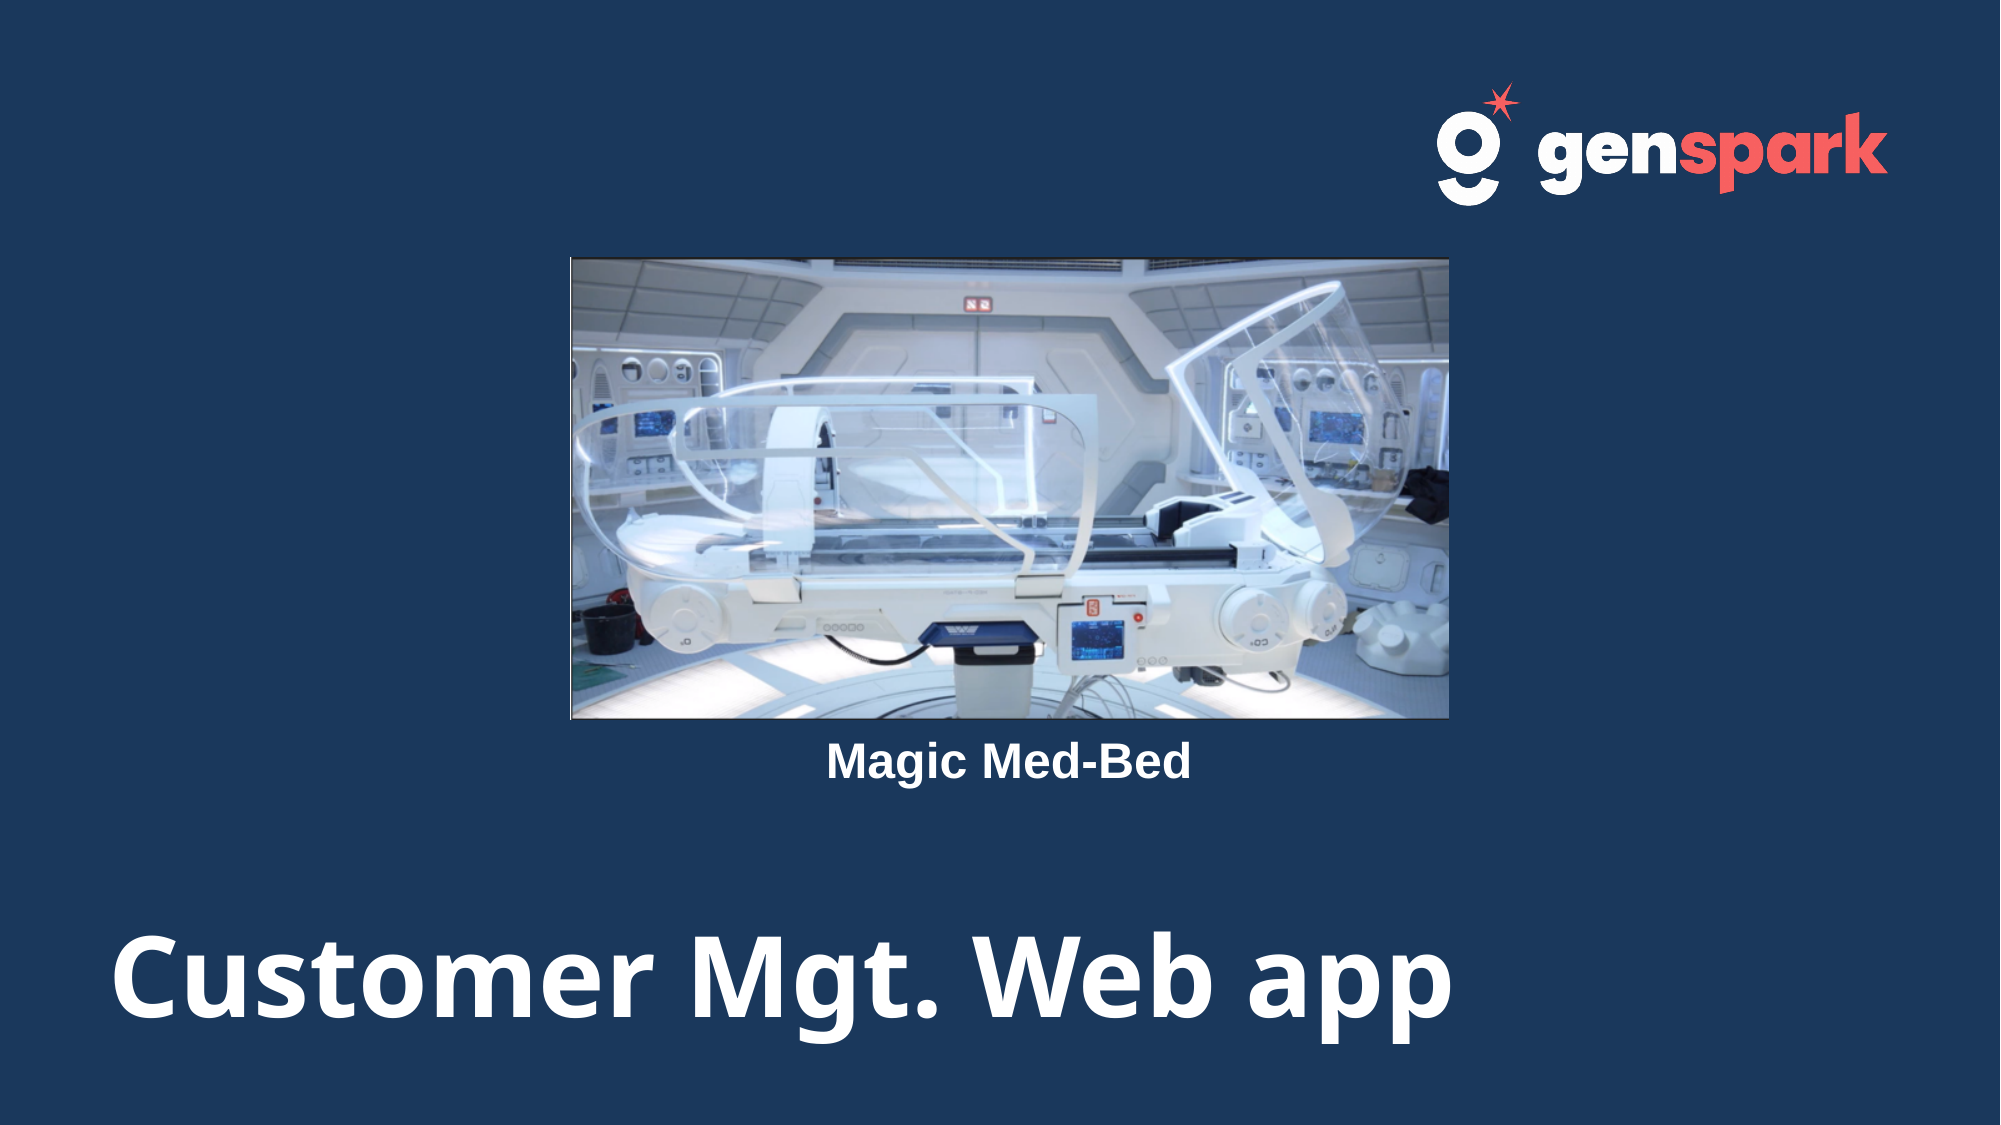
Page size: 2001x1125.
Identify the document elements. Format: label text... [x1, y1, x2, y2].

picture [1437, 80, 1888, 206]
subtitle [99, 263, 1900, 916]
picture [570, 257, 1449, 263]
title Customer Mgt. Web app [108, 916, 1888, 1041]
